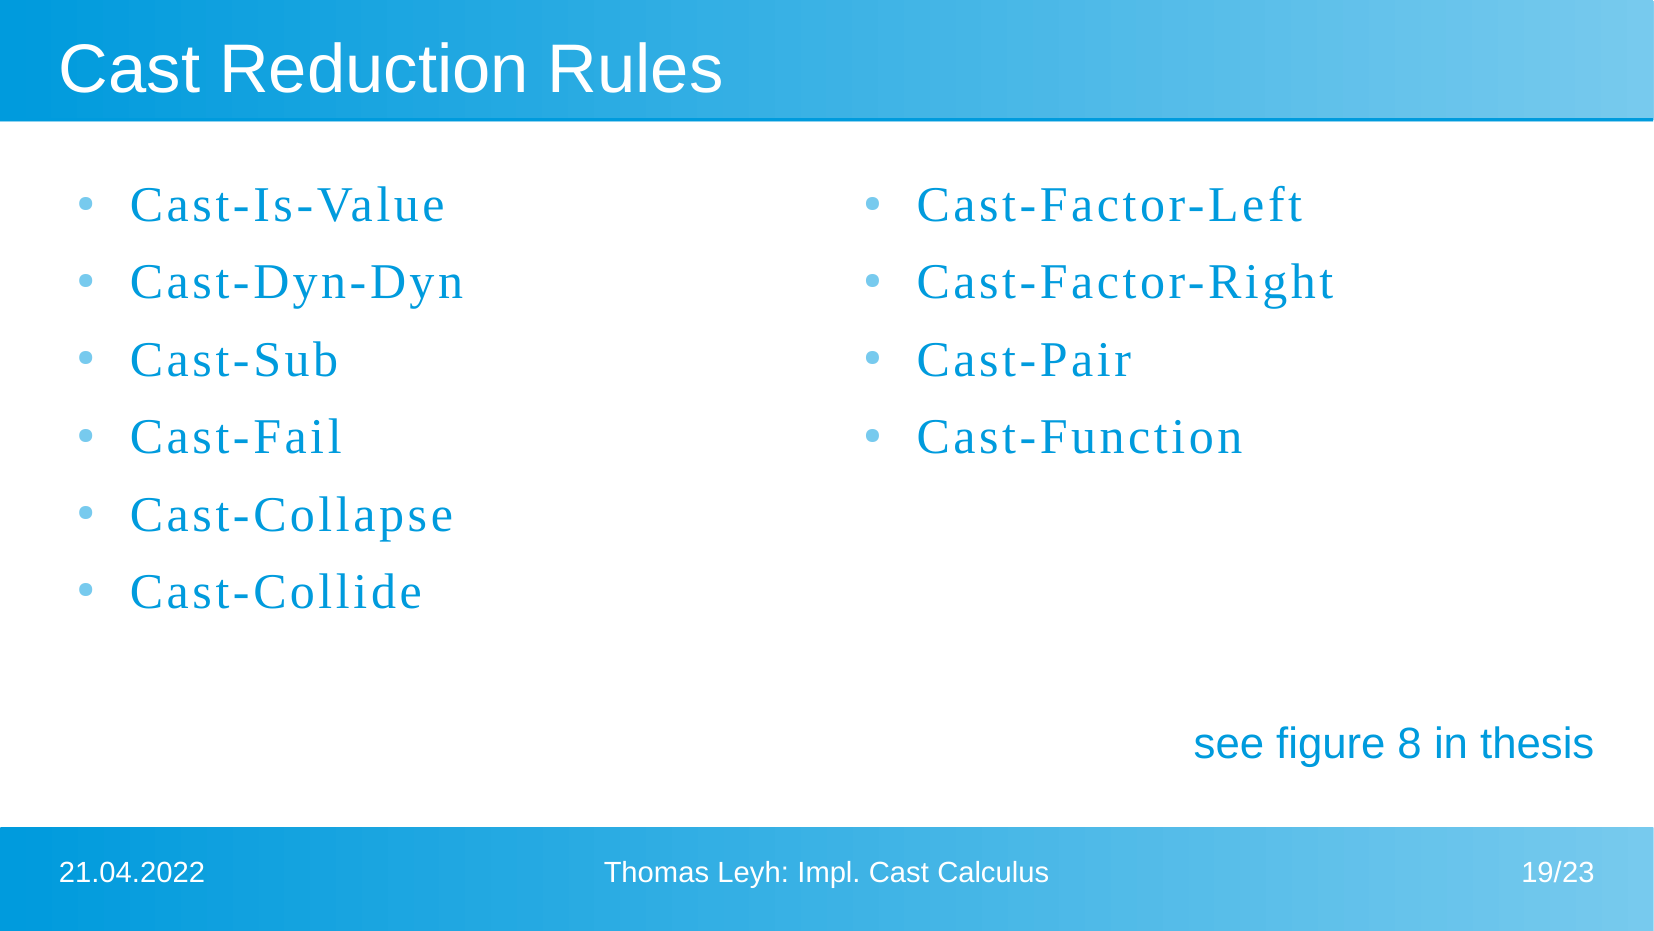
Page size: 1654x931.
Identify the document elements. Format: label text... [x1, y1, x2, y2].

title Cast Reduction Rules [59, 29, 1595, 108]
list Cast-Factor-Left Cast-Factor-Right Cast-Pair Cast-Function see figure 8 in thesis [845, 177, 1596, 768]
list Cast-Is-Value Cast-Dyn-Dyn Cast-Sub Cast-Fail Cast-Collapse Cast-Collide [59, 177, 809, 768]
